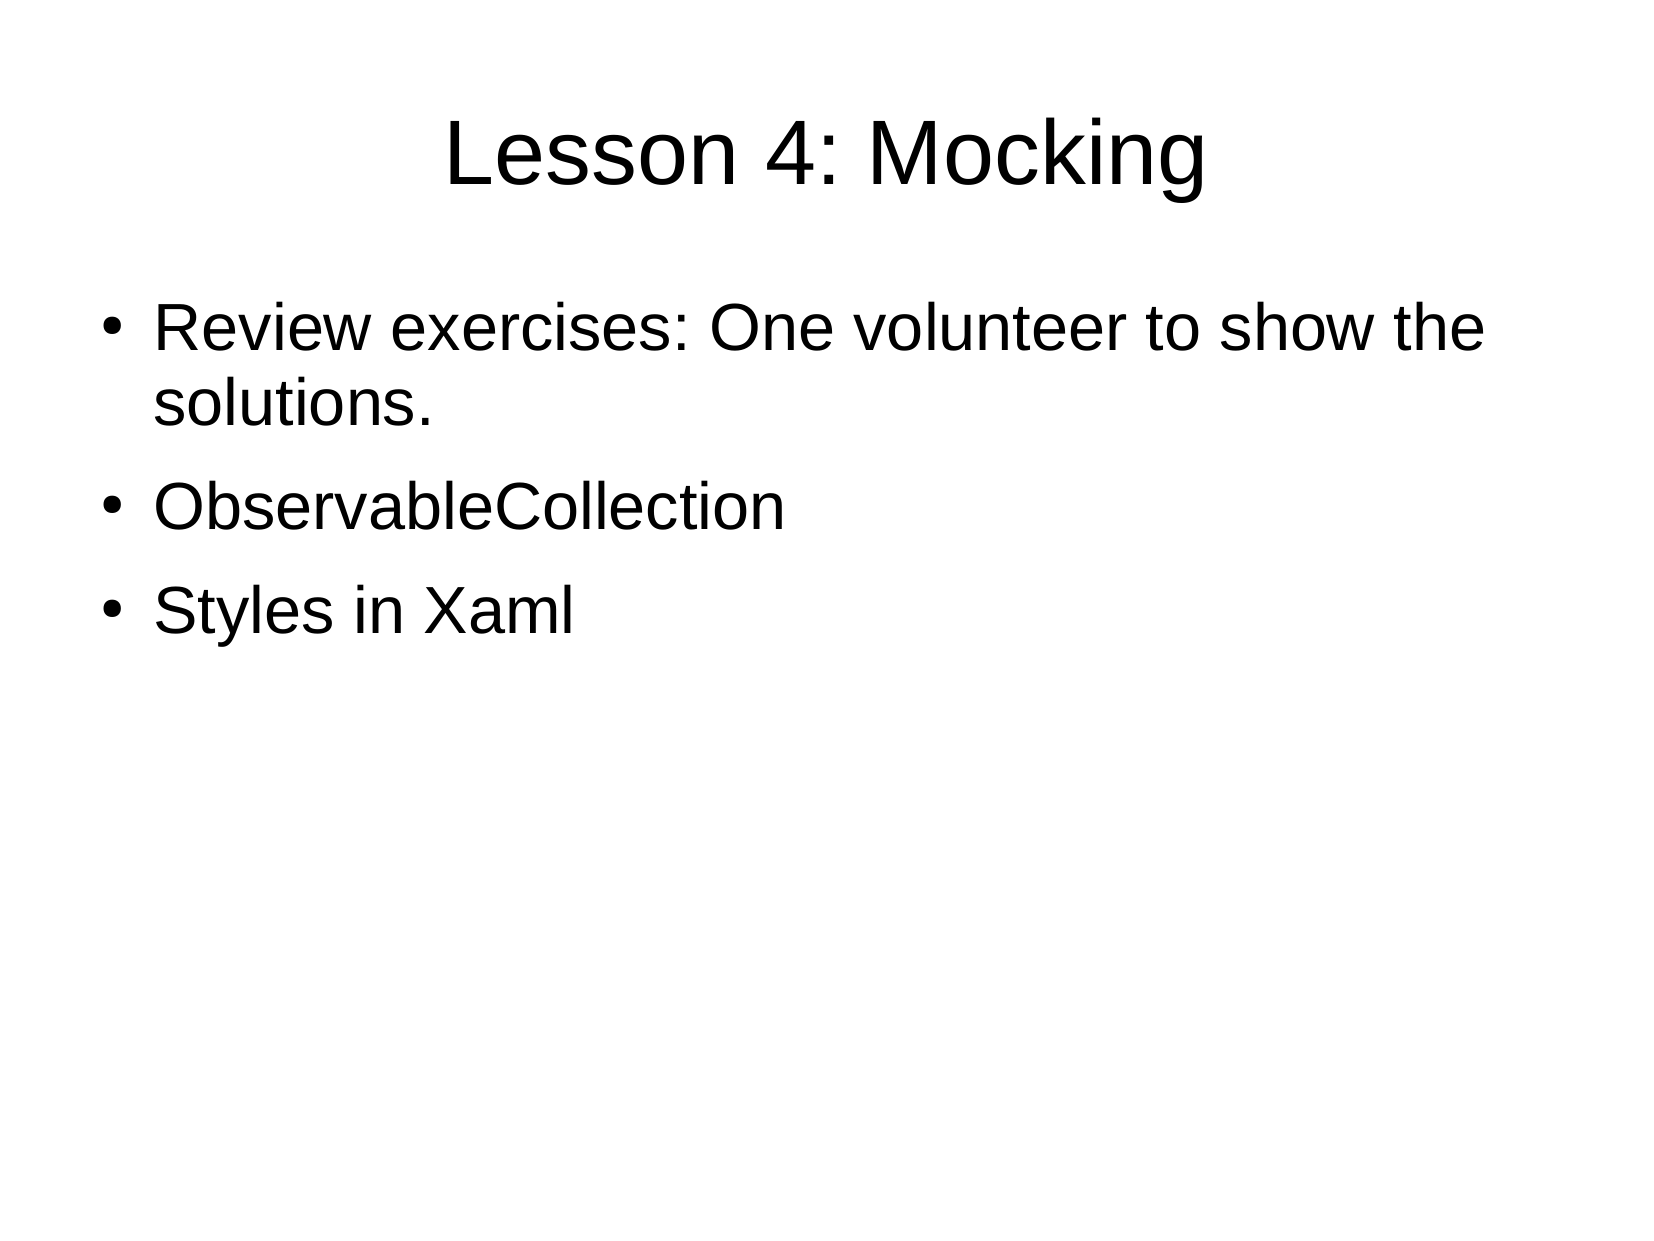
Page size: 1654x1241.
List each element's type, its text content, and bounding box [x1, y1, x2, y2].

list Review exercises: One volunteer to show the solutions. ObservableCollection Styles in Xaml [82, 290, 1571, 1111]
title Lesson 4: Mocking [82, 49, 1571, 257]
